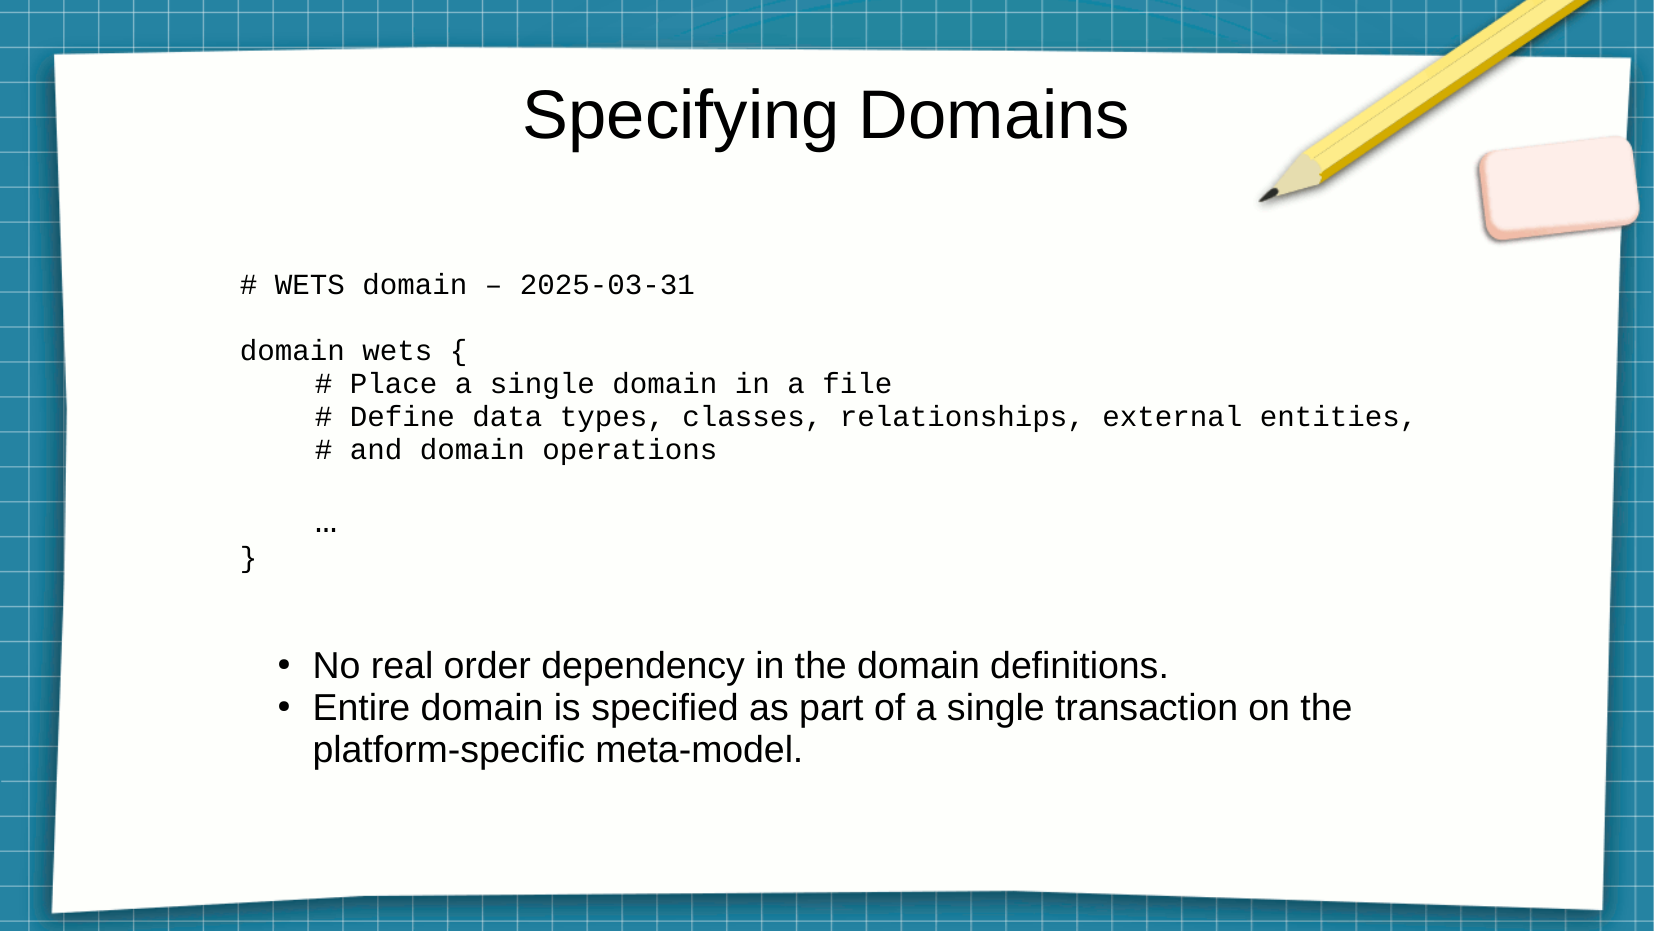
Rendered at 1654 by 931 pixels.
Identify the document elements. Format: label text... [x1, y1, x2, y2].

text_box # WETS domain – 2025-03-31 domain wets { # Place a single domain in a file # Define data types, classes, relationships, external entities, # and domain operations … } [225, 262, 1501, 751]
title Specifying Domains [82, 37, 1571, 193]
text_box No real order dependency in the domain definitions. Entire domain is specified as part of a single transaction on the platform-specific meta-model. [262, 637, 1426, 788]
picture [0, 0, 1654, 931]
